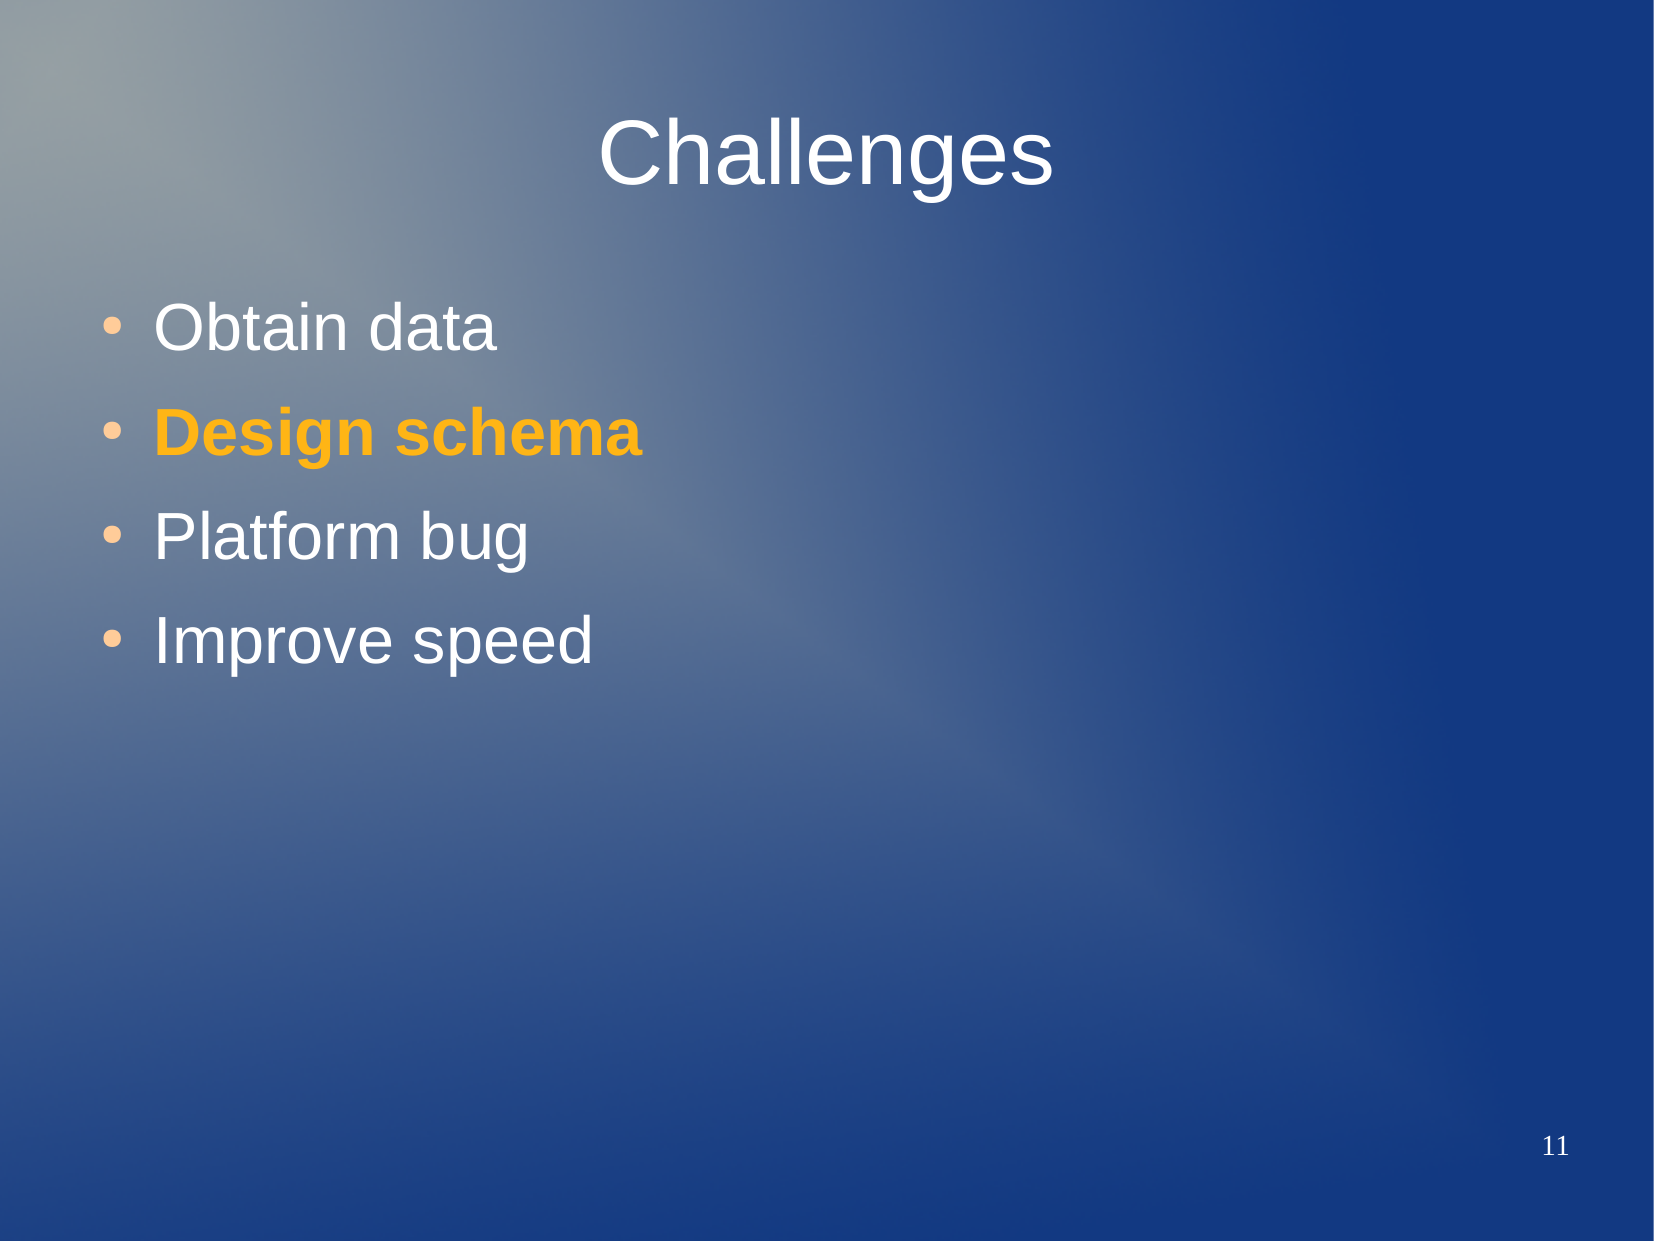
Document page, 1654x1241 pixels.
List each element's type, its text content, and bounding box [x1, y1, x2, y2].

list Obtain data Design schema Platform bug Improve speed [82, 290, 1571, 1094]
title Challenges [82, 49, 1571, 257]
picture [0, 0, 1654, 1241]
